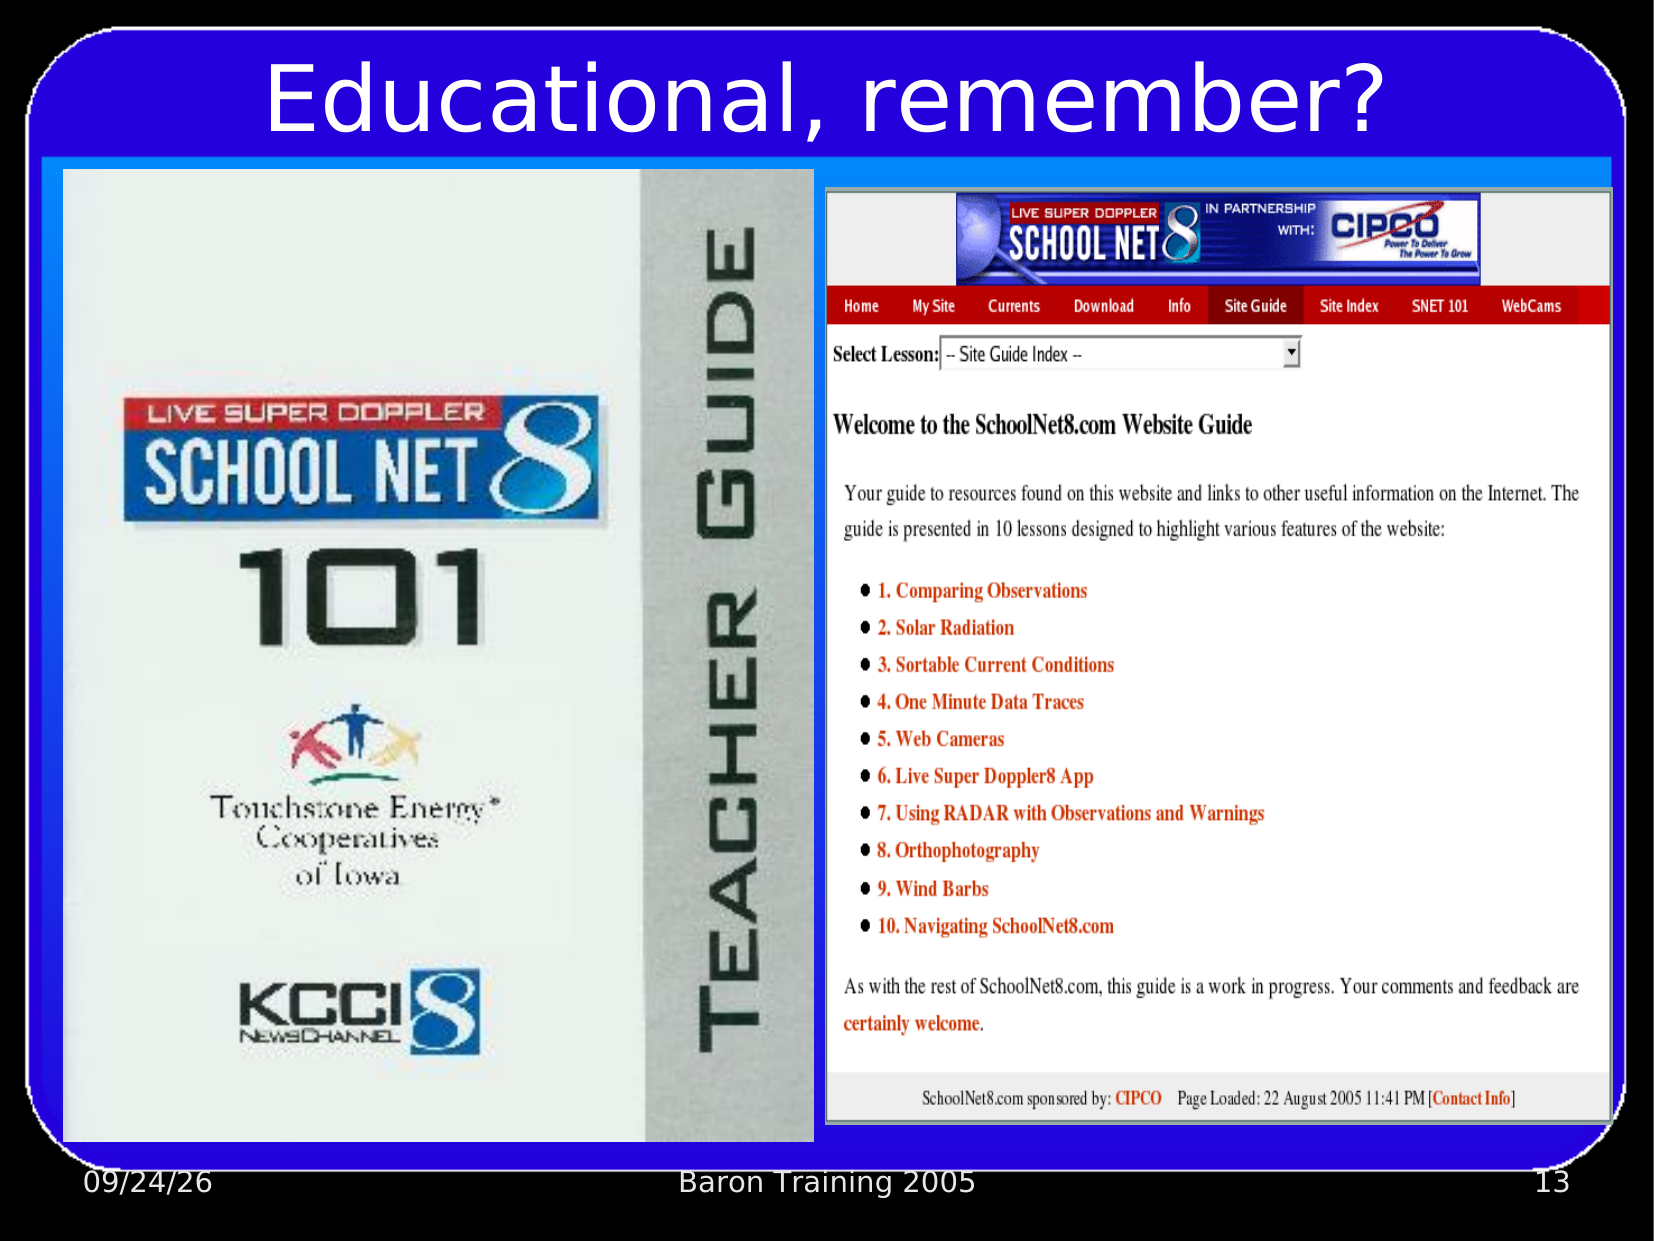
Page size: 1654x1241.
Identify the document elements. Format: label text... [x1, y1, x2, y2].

title Educational, remember? [82, 46, 1571, 154]
picture [0, 0, 1654, 1241]
